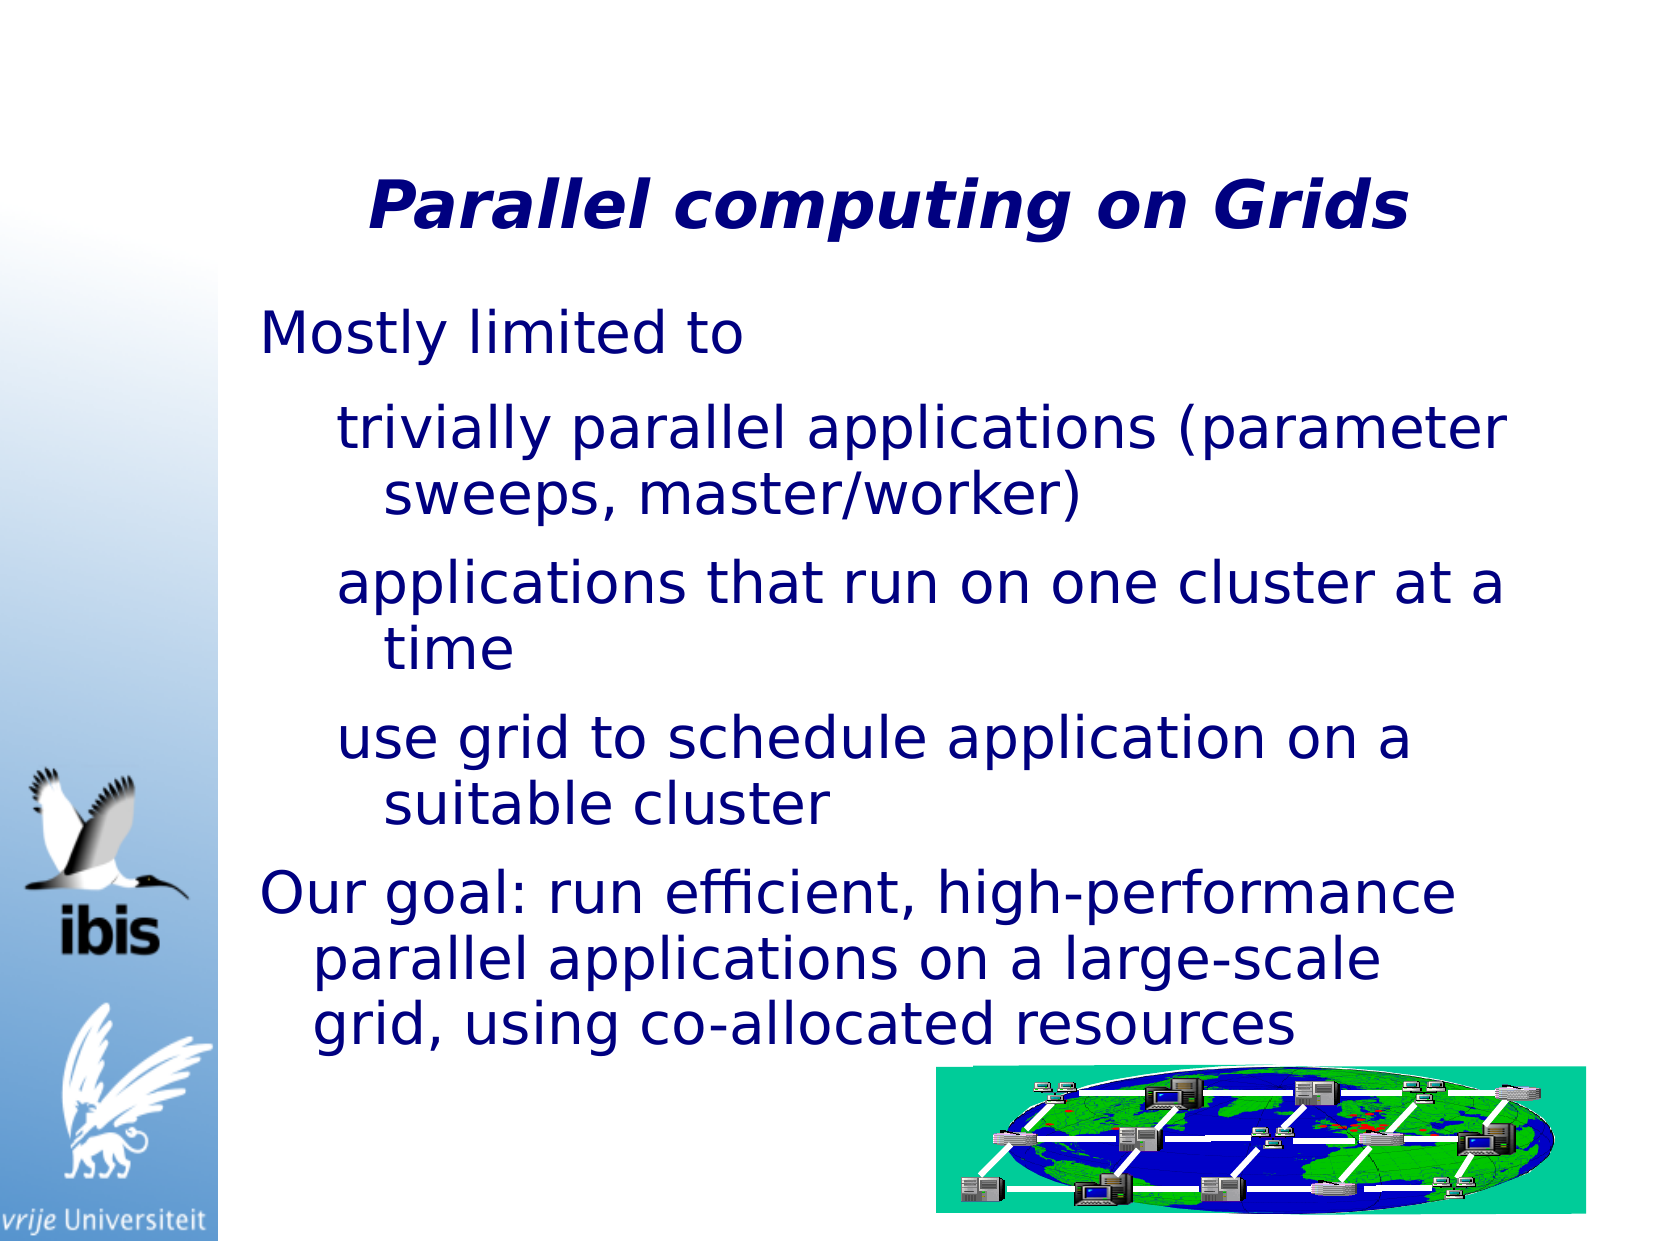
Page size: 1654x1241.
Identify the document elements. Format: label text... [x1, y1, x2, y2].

list Mostly limited to trivially parallel applications (parameter sweeps, master/worker) applications that run on one cluster at a time use grid to schedule application on a suitable cluster Our goal: run efficient, high-performance parallel applications on a large-scale grid, using co-allocated resources [241, 301, 1520, 1083]
picture [992, 1067, 1555, 1214]
picture [0, 0, 218, 1241]
picture [958, 1175, 1007, 1202]
title Parallel computing on Grids [247, 99, 1534, 313]
